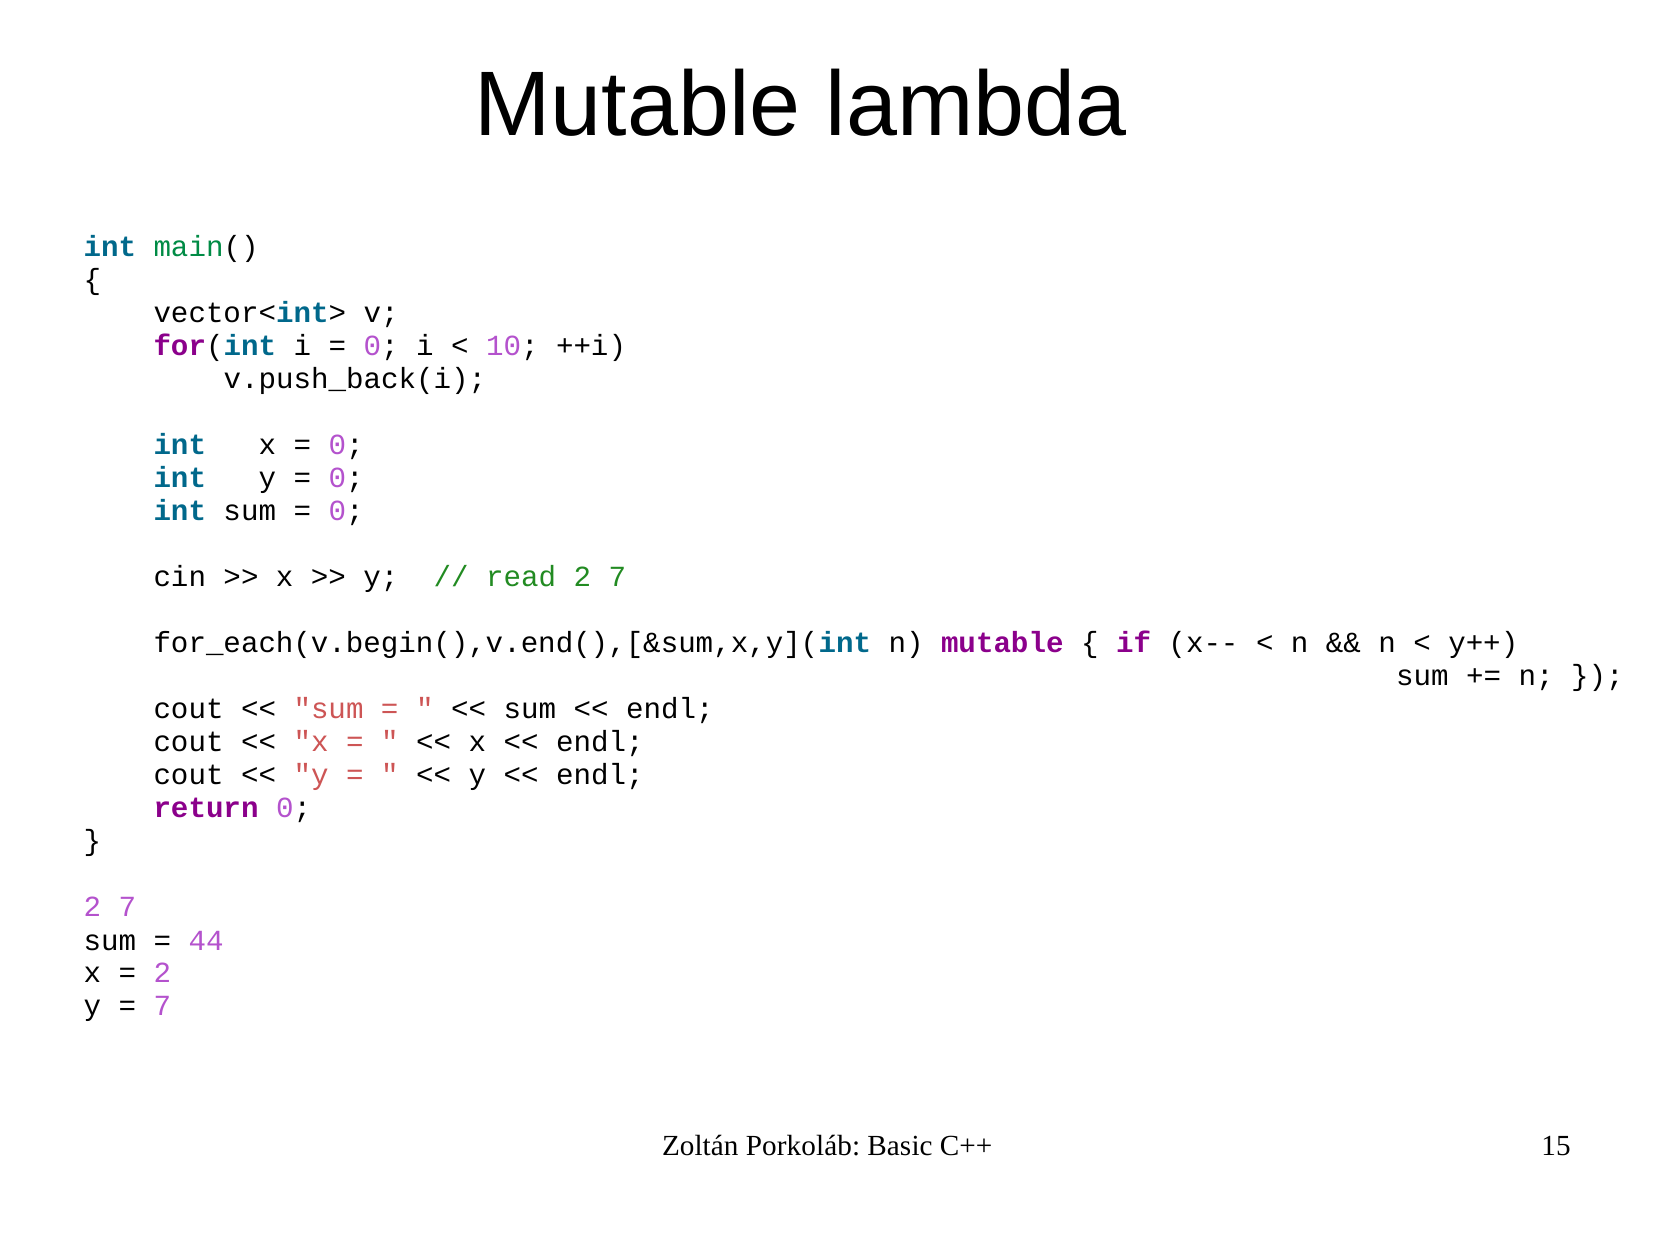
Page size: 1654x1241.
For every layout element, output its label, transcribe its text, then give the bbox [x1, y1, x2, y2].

text_box int main() { vector<int> v; for(int i = 0; i < 10; ++i) v.push_back(i); int x = 0; int y = 0; int sum = 0; cin >> x >> y; // read 2 7 for_each(v.begin(),v.end(),[&sum,x,y](int n) mutable { if (x-- < n && n < y++) sum += n; }); cout << "sum = " << sum << endl; cout << "x = " << x << endl; cout << "y = " << y << endl; return 0; } 2 7 sum = 44 x = 2 y = 7 [68, 225, 1654, 1216]
title Mutable lambda [56, 0, 1546, 208]
